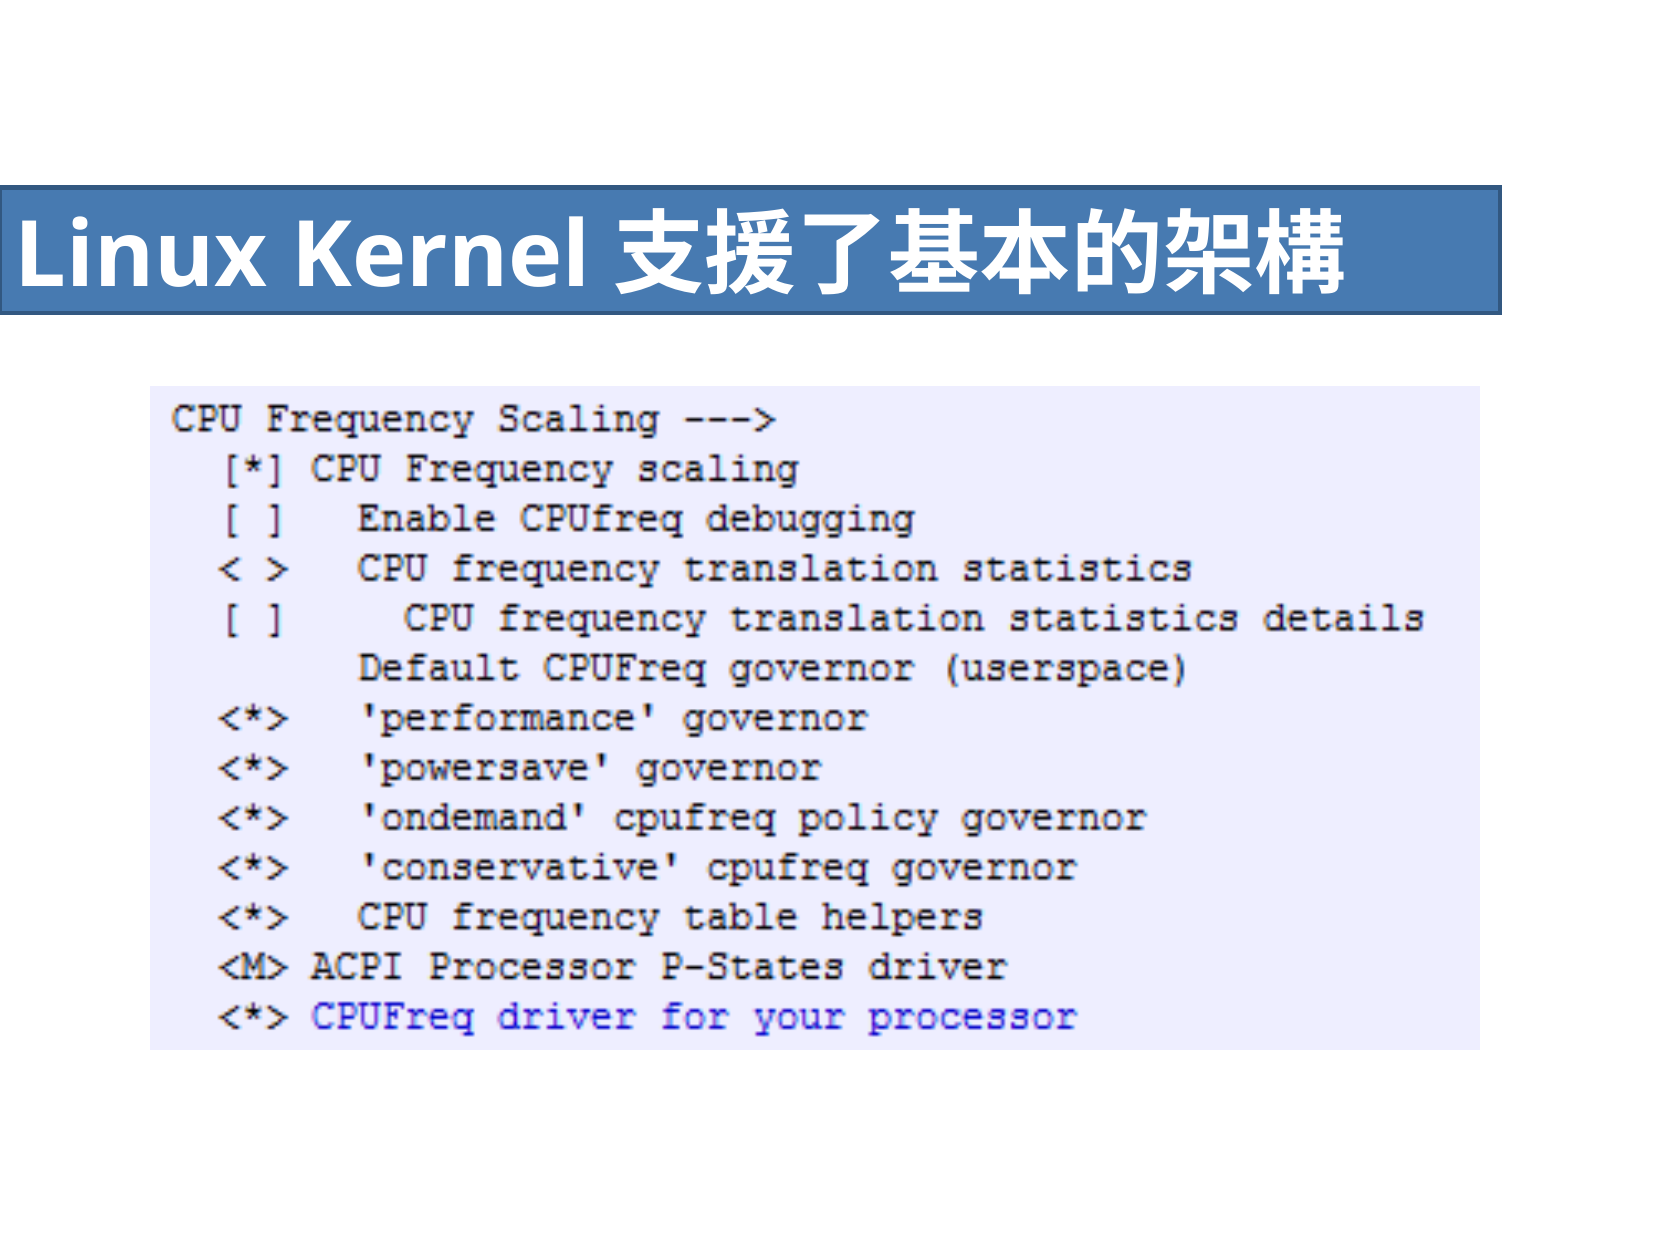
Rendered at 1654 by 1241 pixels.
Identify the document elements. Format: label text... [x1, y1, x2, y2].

text_box Linux Kernel支援了基本的架構 [0, 187, 1501, 313]
picture [150, 386, 1480, 1051]
